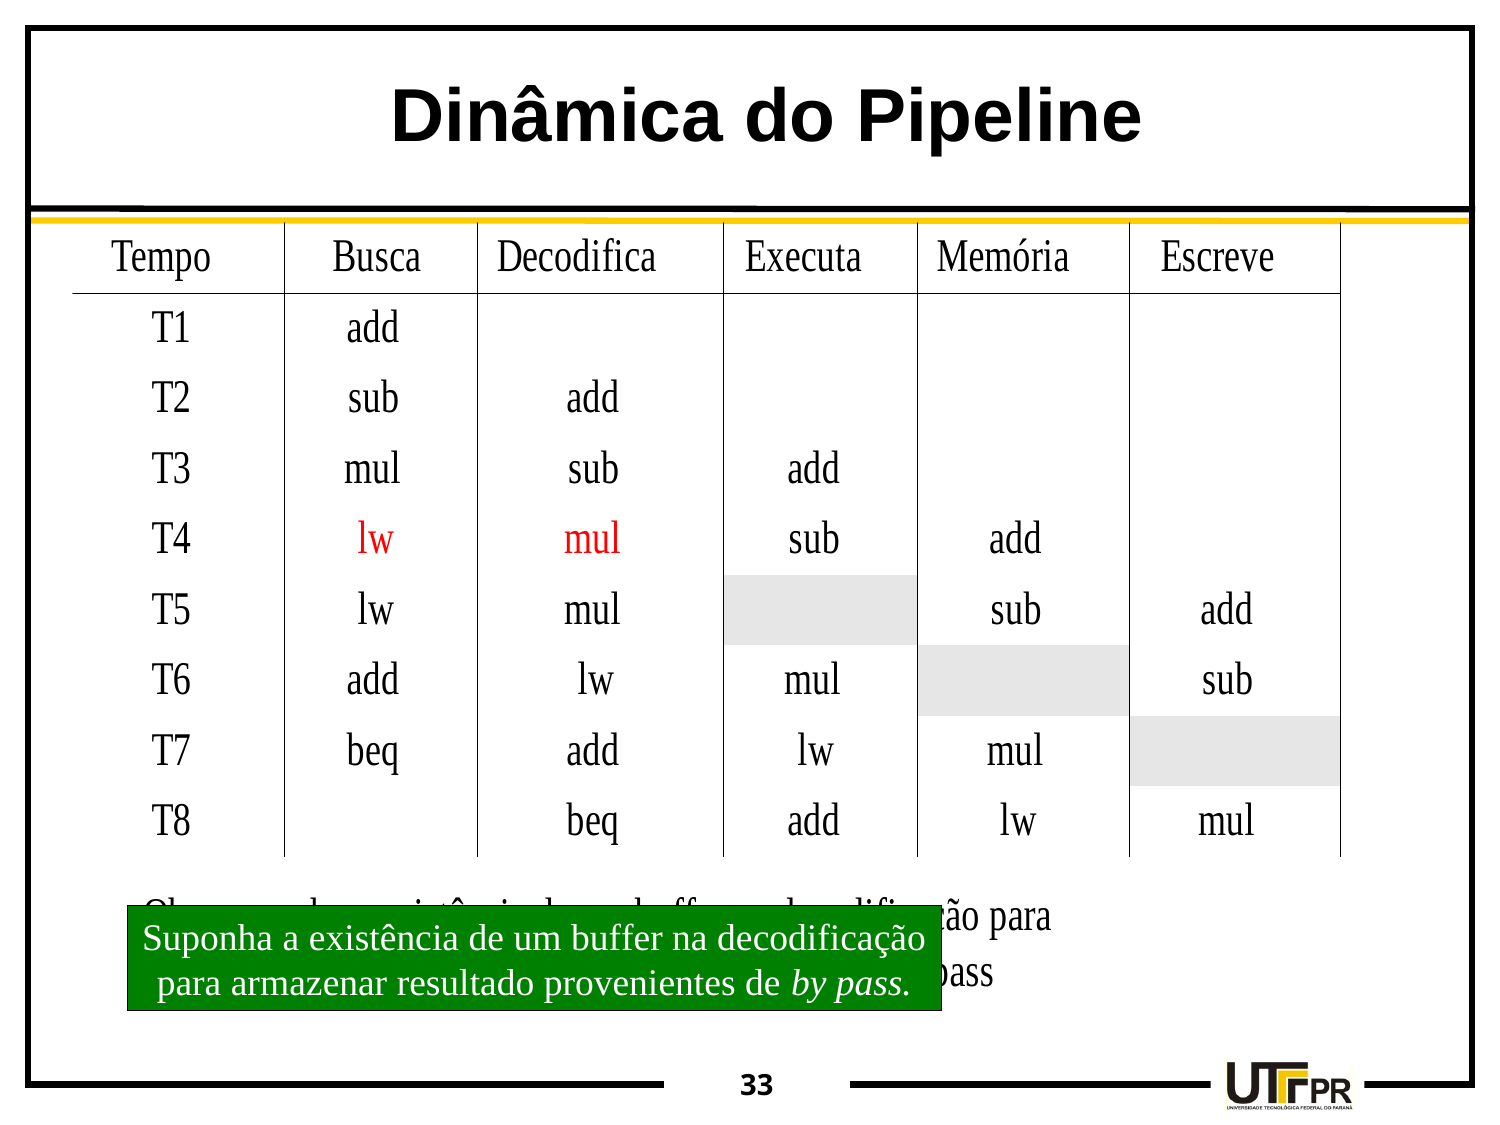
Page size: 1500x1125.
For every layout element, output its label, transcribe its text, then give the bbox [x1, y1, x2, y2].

text_box Suponha a existência de um buffer na decodificação para armazenar resultado provenientes de by pass. [127, 905, 942, 1011]
title Dinâmica do Pipeline [29, 73, 1477, 168]
chart [62, 212, 1426, 1011]
picture [1226, 1062, 1353, 1110]
